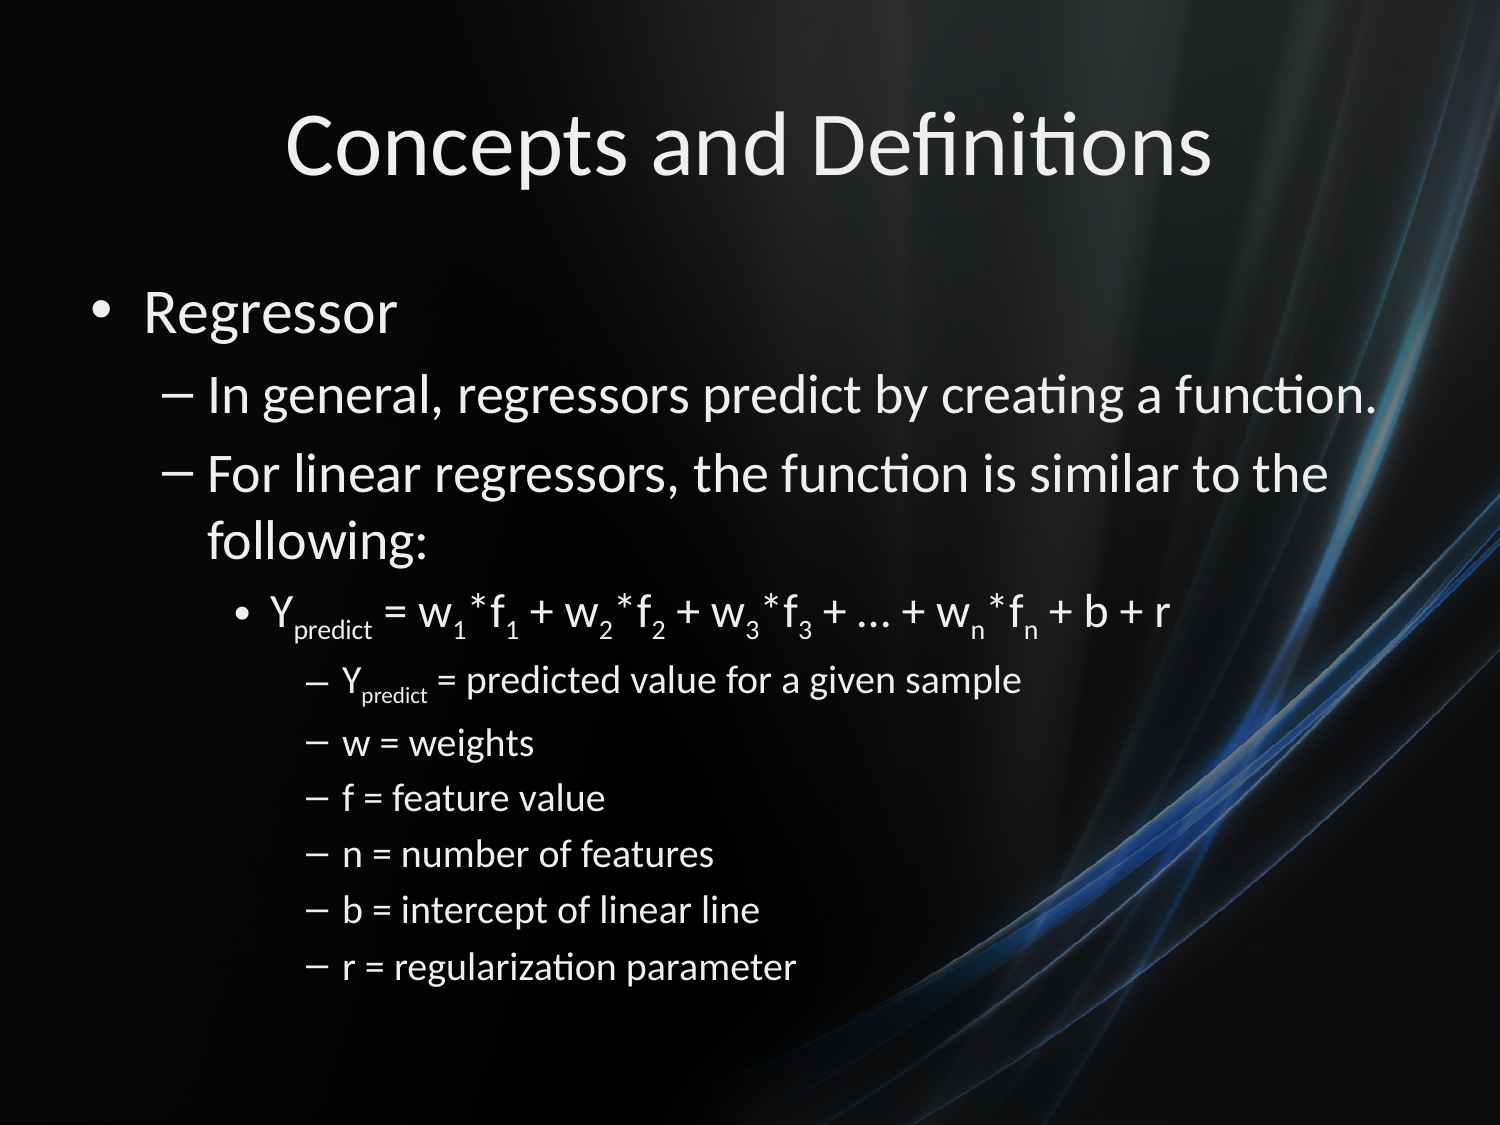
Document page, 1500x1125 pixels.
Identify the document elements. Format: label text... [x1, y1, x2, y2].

list Regressor In general, regressors predict by creating a function. For linear regressors, the function is similar to the following: Ypredict = w1*f1 + w2*f2 + w3*f3 + … + wn*fn + b + r Ypredict = predicted value for a given sample w = weights f = feature value n = number of features b = intercept of linear line r = regularization parameter [75, 262, 1425, 1005]
title Concepts and Definitions [75, 45, 1425, 233]
picture [0, 0, 1500, 1125]
